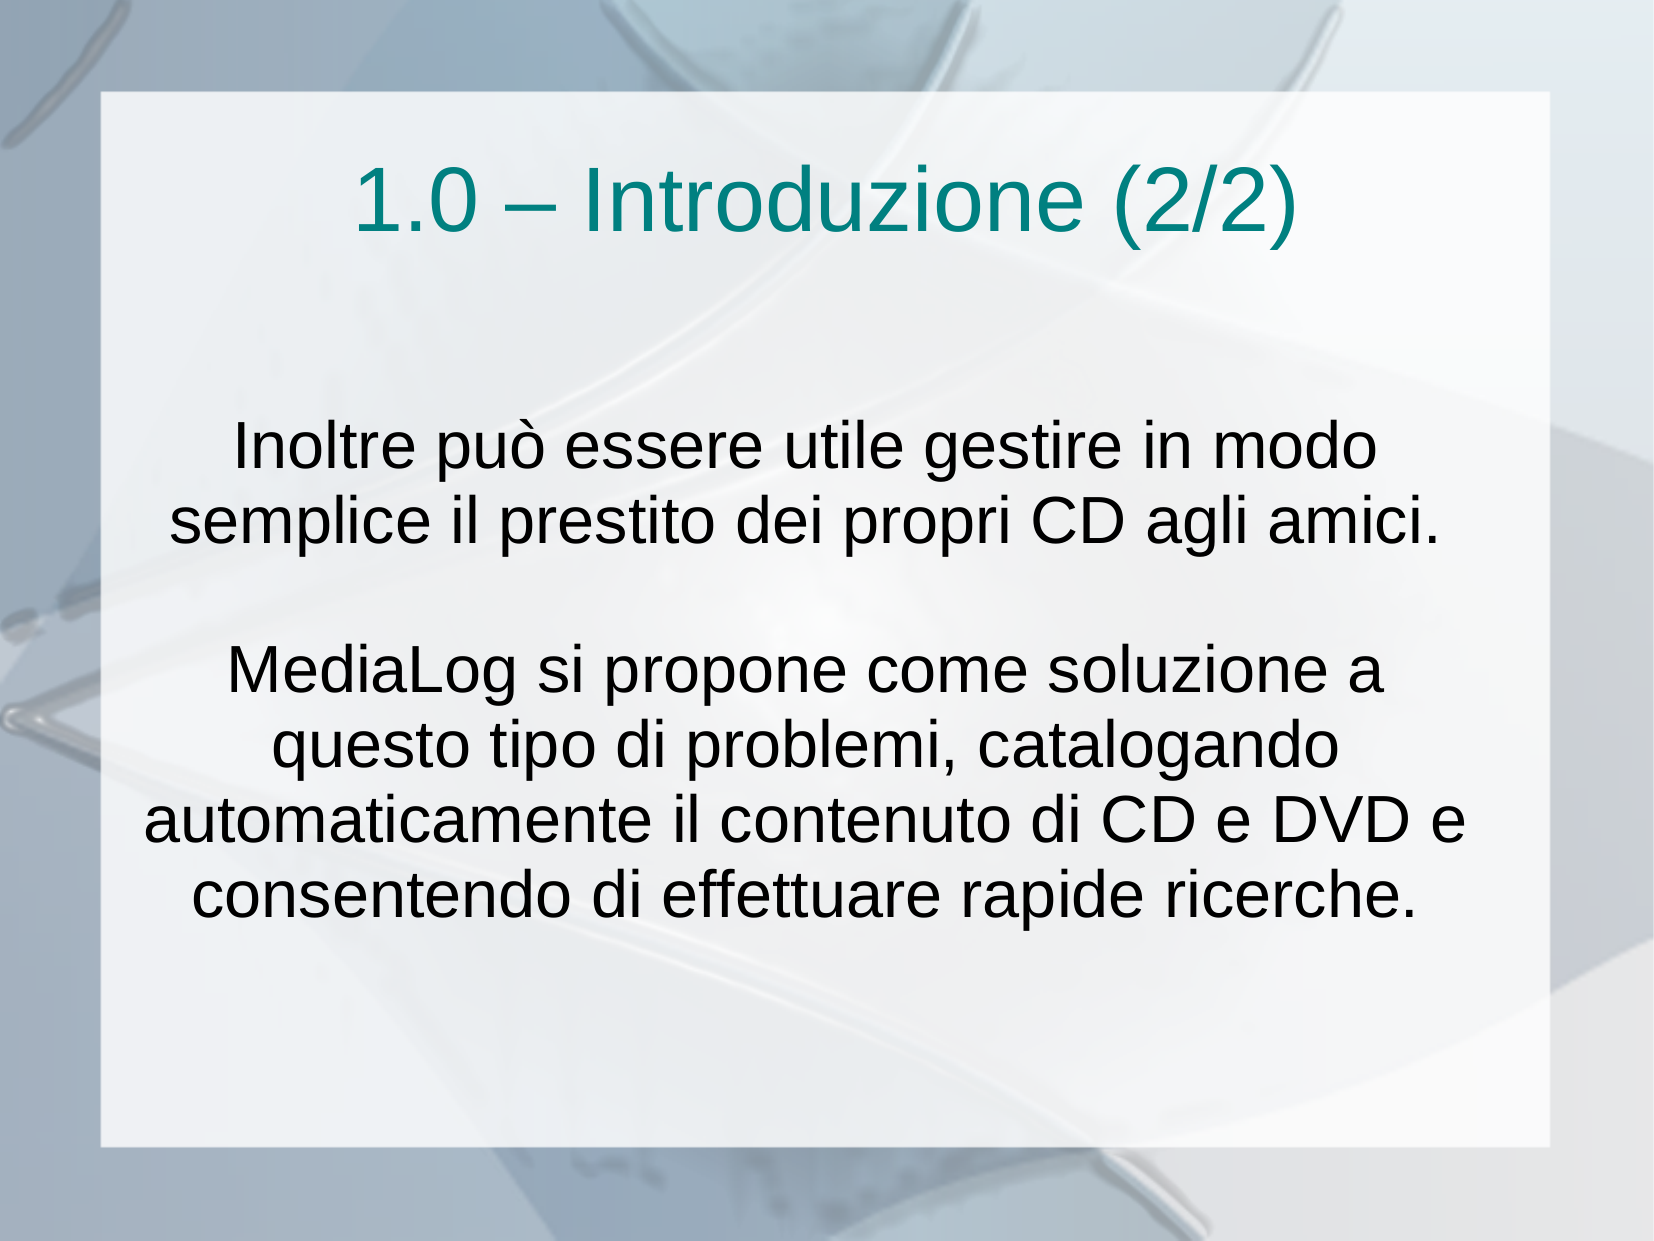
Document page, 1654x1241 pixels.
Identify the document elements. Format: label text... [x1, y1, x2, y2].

title 1.0 – Introduzione (2/2) [118, 96, 1536, 304]
subtitle Inoltre può essere utile gestire in modo semplice il prestito dei propri CD agli amici. MediaLog si propone come soluzione a questo tipo di problemi, catalogando automaticamente il contenuto di CD e DVD e consentendo di effettuare rapide ricerche. [124, 327, 1489, 938]
picture [0, 0, 1654, 1241]
